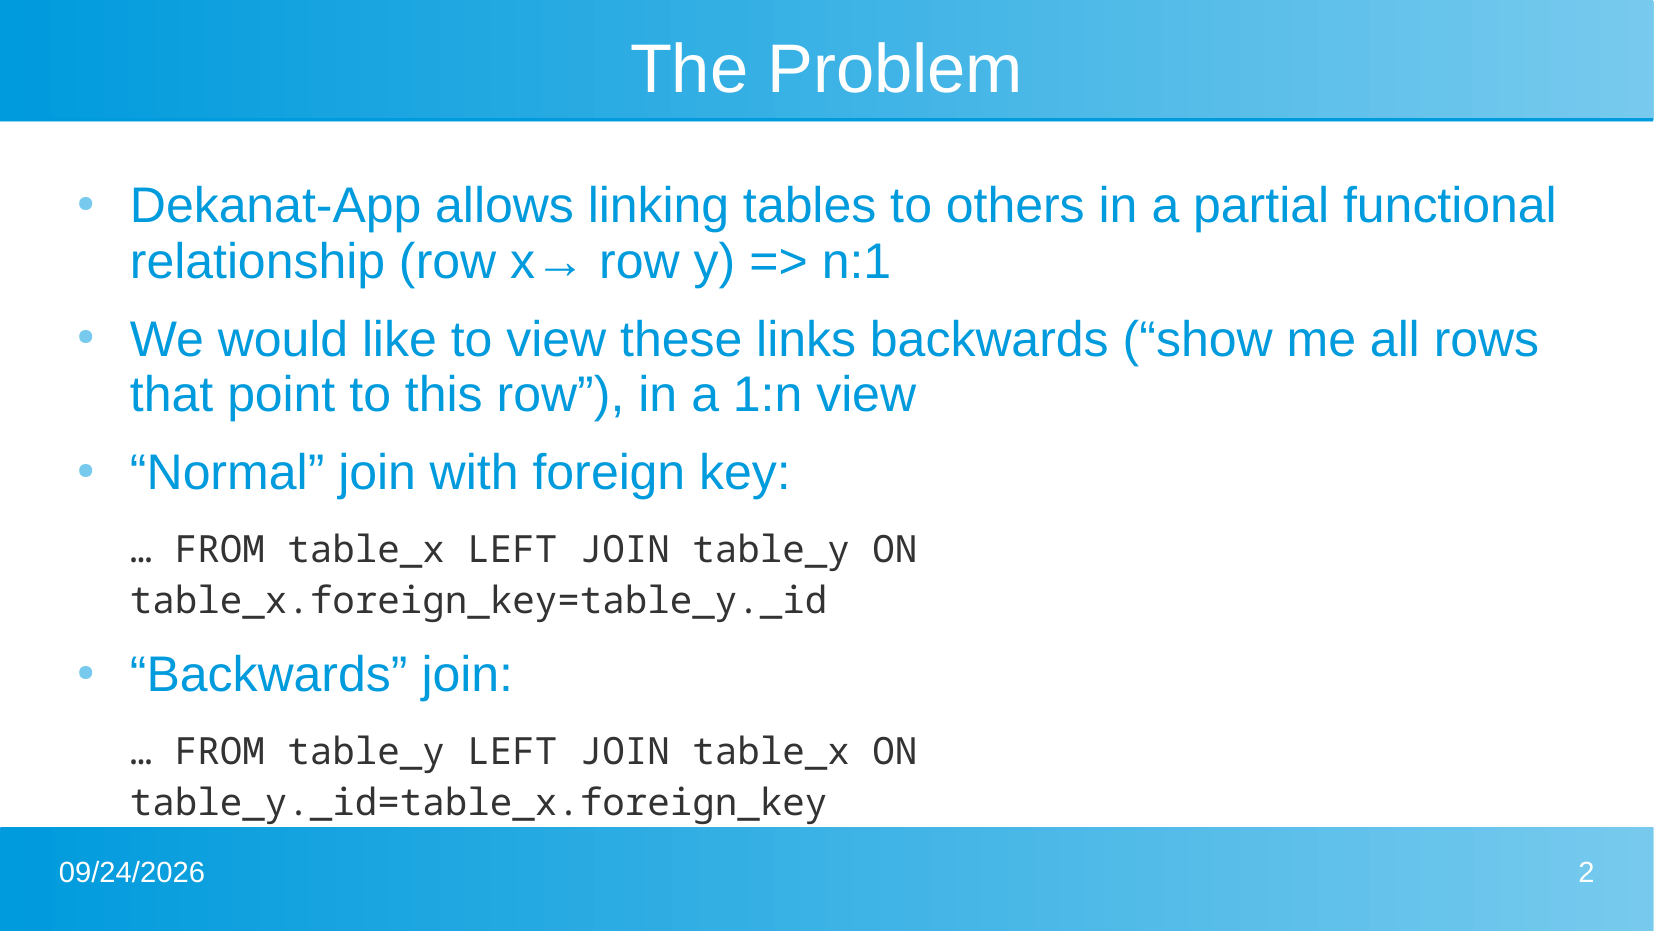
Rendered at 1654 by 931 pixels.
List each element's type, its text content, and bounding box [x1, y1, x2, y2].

list Dekanat-App allows linking tables to others in a partial functional relationship (row x→ row y) => n:1 We would like to view these links backwards (“show me all rows that point to this row”), in a 1:n view “Normal” join with foreign key: … FROM table_x LEFT JOIN table_y ON table_x.foreign_key=table_y._id “Backwards” join: … FROM table_y LEFT JOIN table_x ON table_y._id=table_x.foreign_key [59, 177, 1595, 768]
title The Problem [59, 29, 1595, 108]
